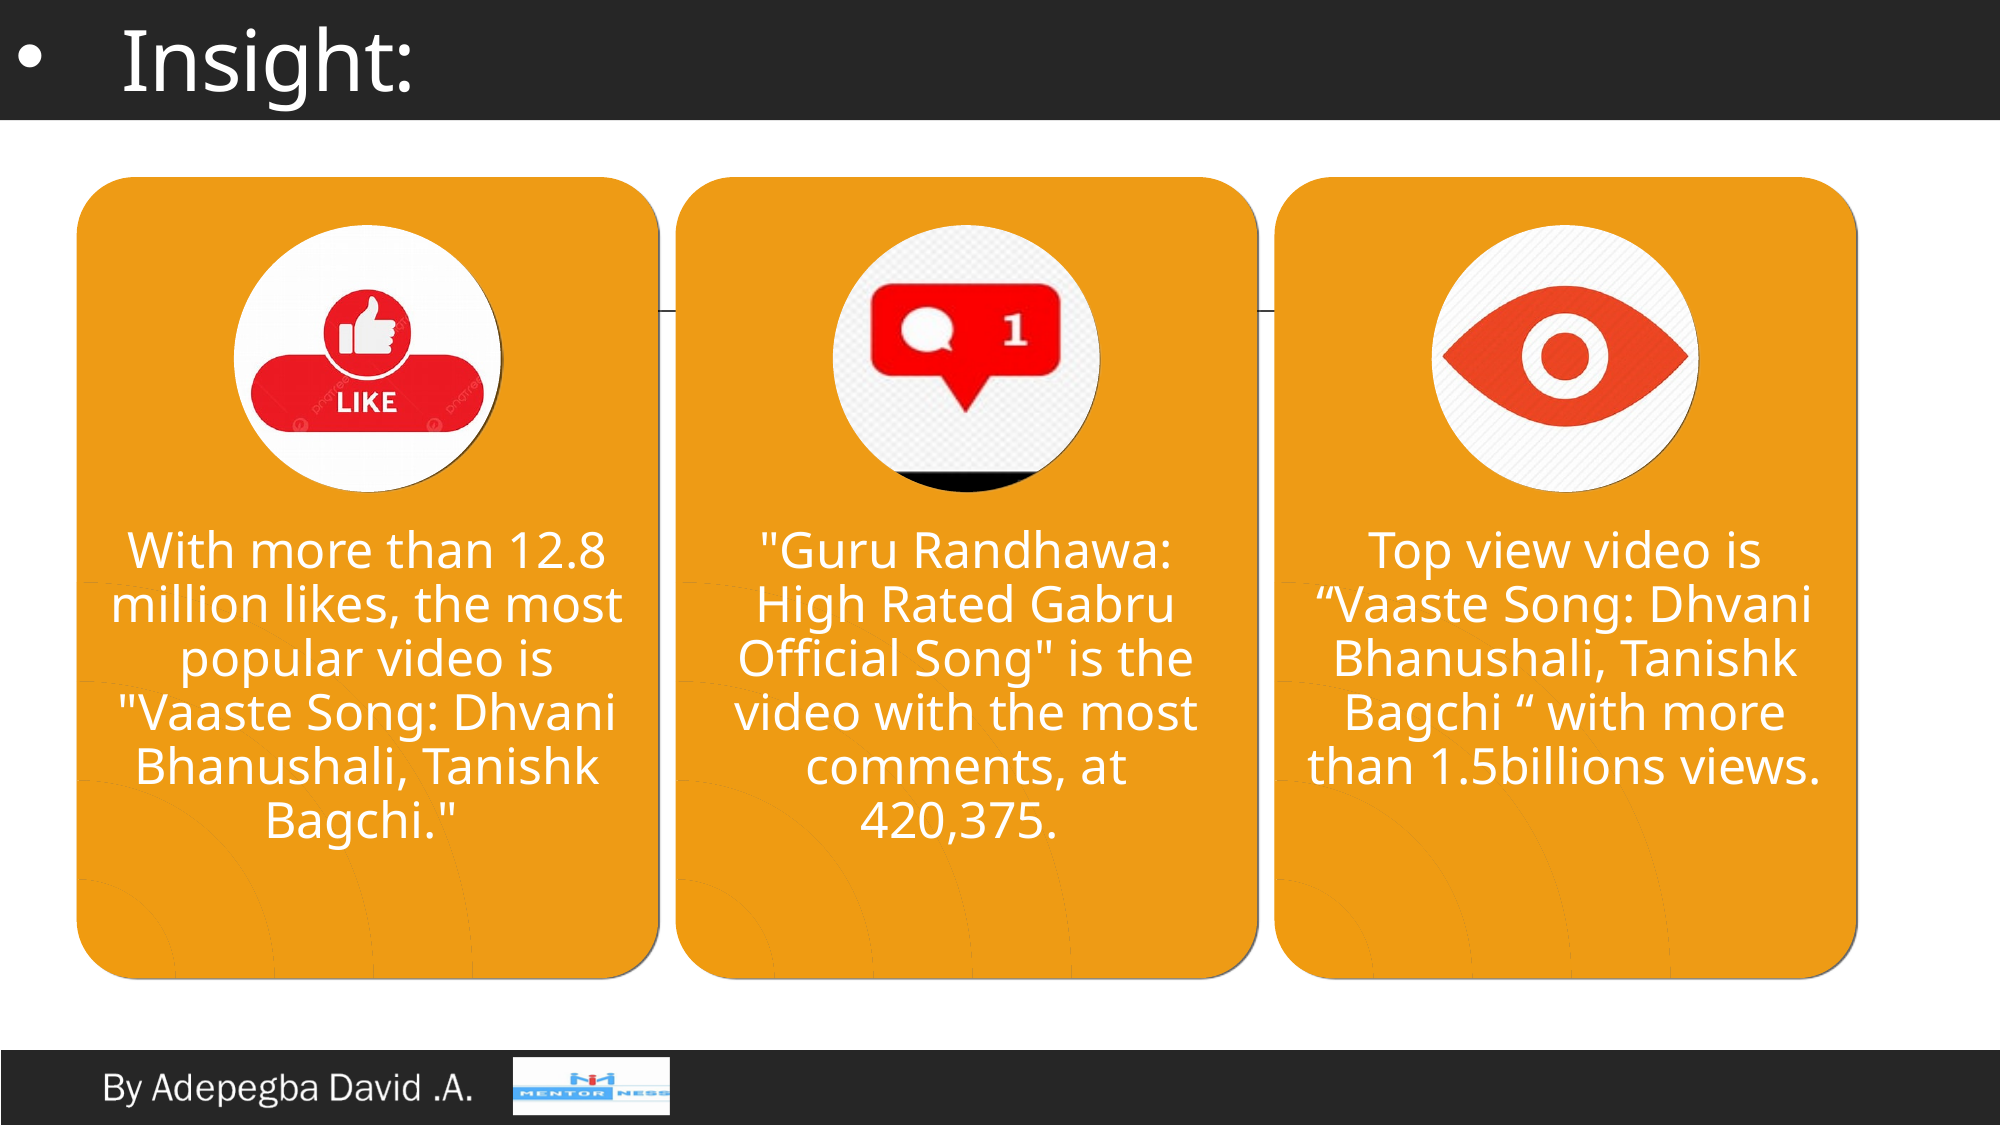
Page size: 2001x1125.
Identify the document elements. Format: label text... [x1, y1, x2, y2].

text_box [832, 225, 1100, 492]
text_box Top view video is “Vaaste Song: Dhvani Bhanushali, Tanishk Bagchi “ with more than 1.5billions views. [1274, 177, 1856, 979]
title Insight: [0, 0, 2000, 121]
text_box [233, 225, 501, 492]
text_box [1431, 225, 1699, 492]
text_box "Guru Randhawa: High Rated Gabru Official Song" is the video with the most comments, at 420,375. [675, 177, 1258, 979]
picture [77, 1049, 710, 1125]
text_box With more than 12.8 million likes, the most popular video is "Vaaste Song: Dhvani Bhanushali, Tanishk Bagchi." [76, 177, 659, 979]
